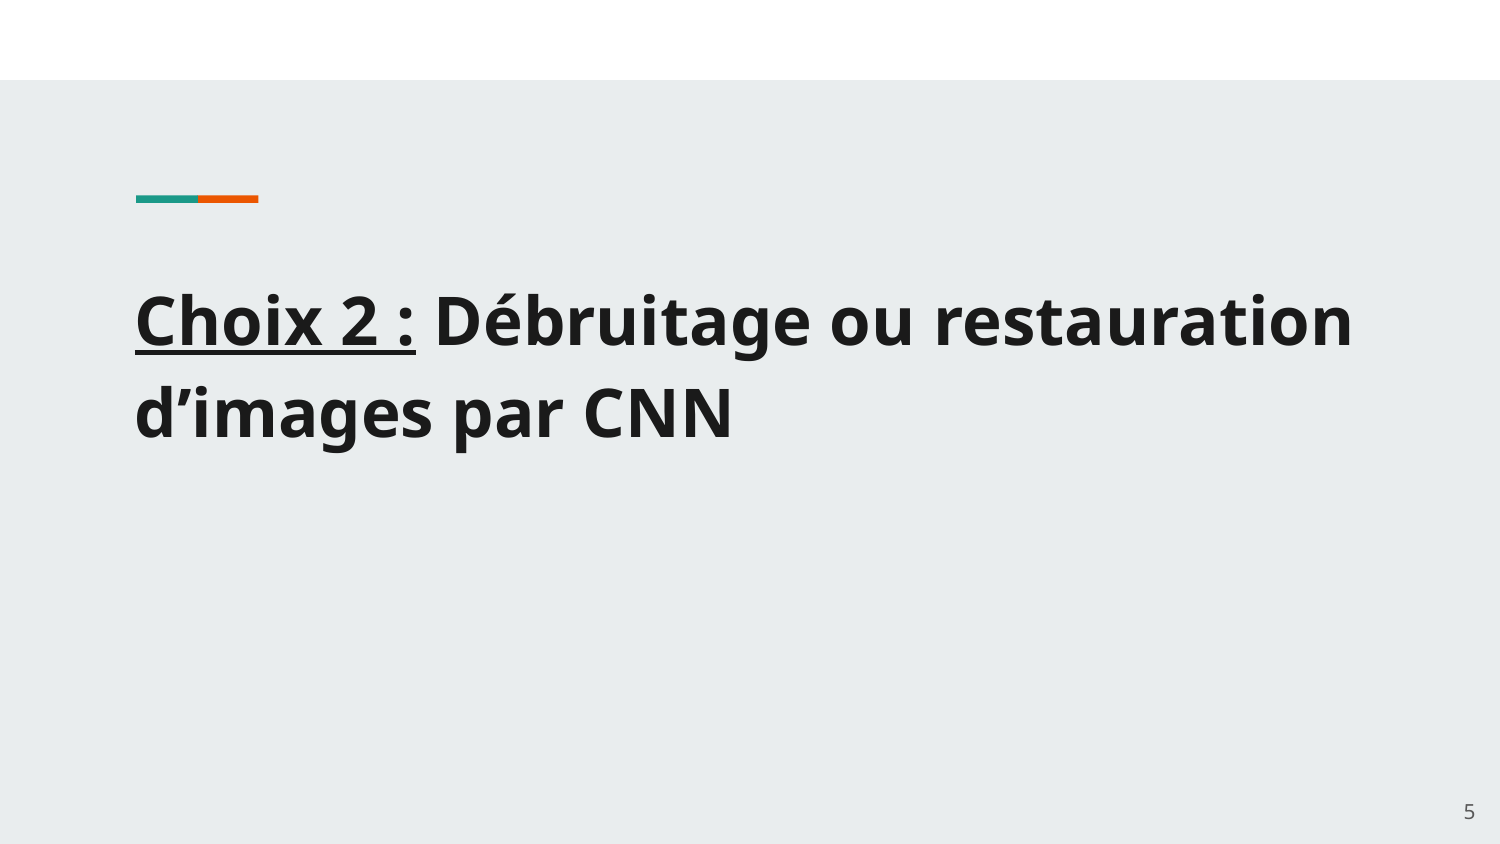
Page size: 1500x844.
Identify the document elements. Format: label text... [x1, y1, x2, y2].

slide_number <number> [1400, 779, 1491, 844]
title Choix 2 : Débruitage ou restauration d’images par CNN [119, 258, 1381, 532]
